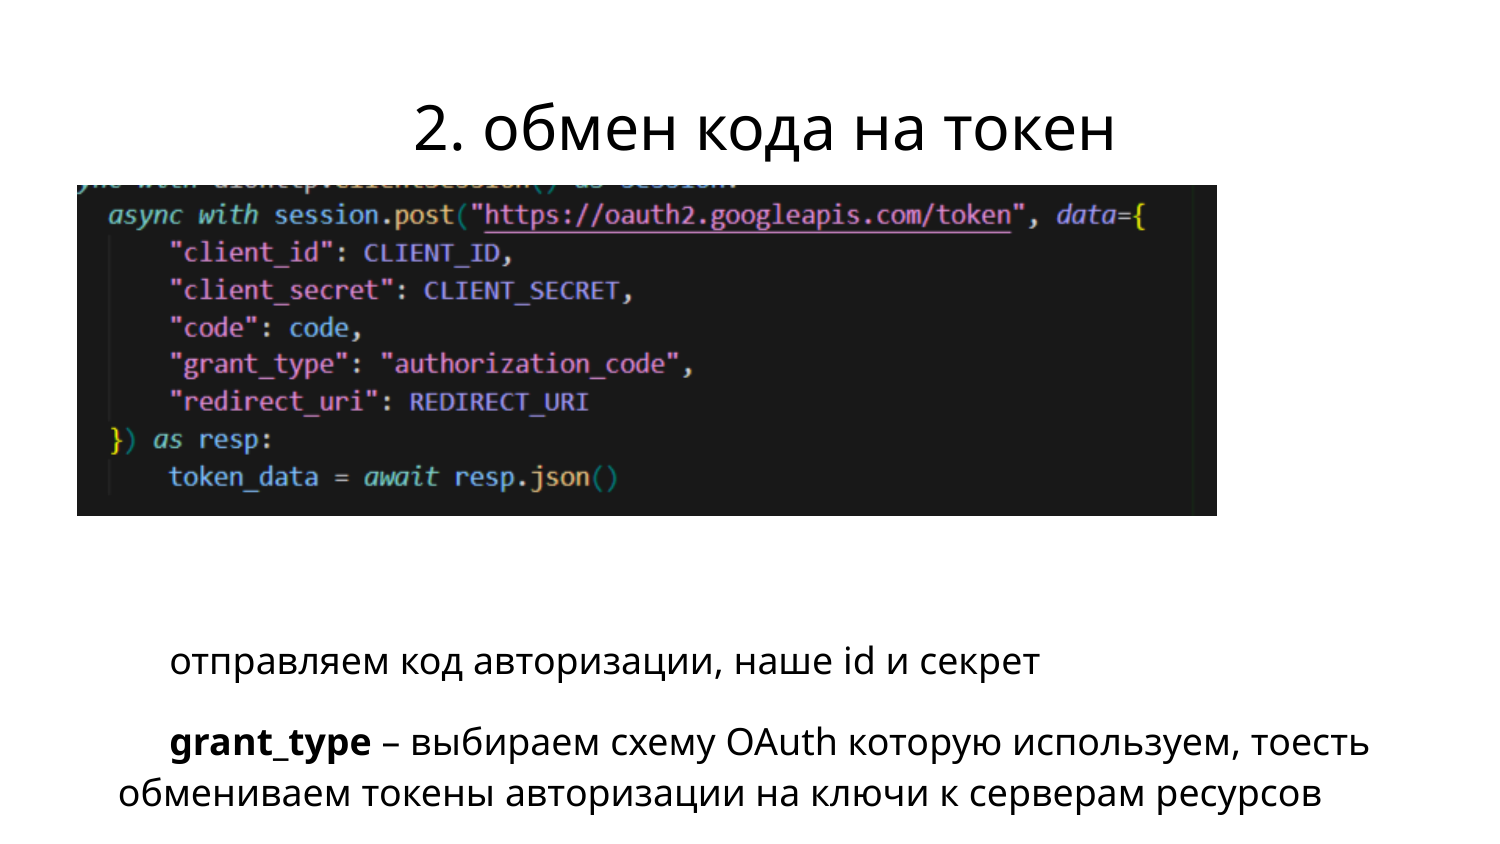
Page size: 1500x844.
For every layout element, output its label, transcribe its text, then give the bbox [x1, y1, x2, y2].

picture [77, 185, 1217, 516]
title 2. обмен кода на токен [103, 44, 1397, 209]
list отправляем код авторизации, наше id и секрет grant_type – выбираем схему OAuth которую используем, тоесть обмениваем токены авторизации на ключи к серверам ресурсов redirect uri – доказать, что ты тот самый, для кого был выслан этот код [103, 224, 1397, 761]
